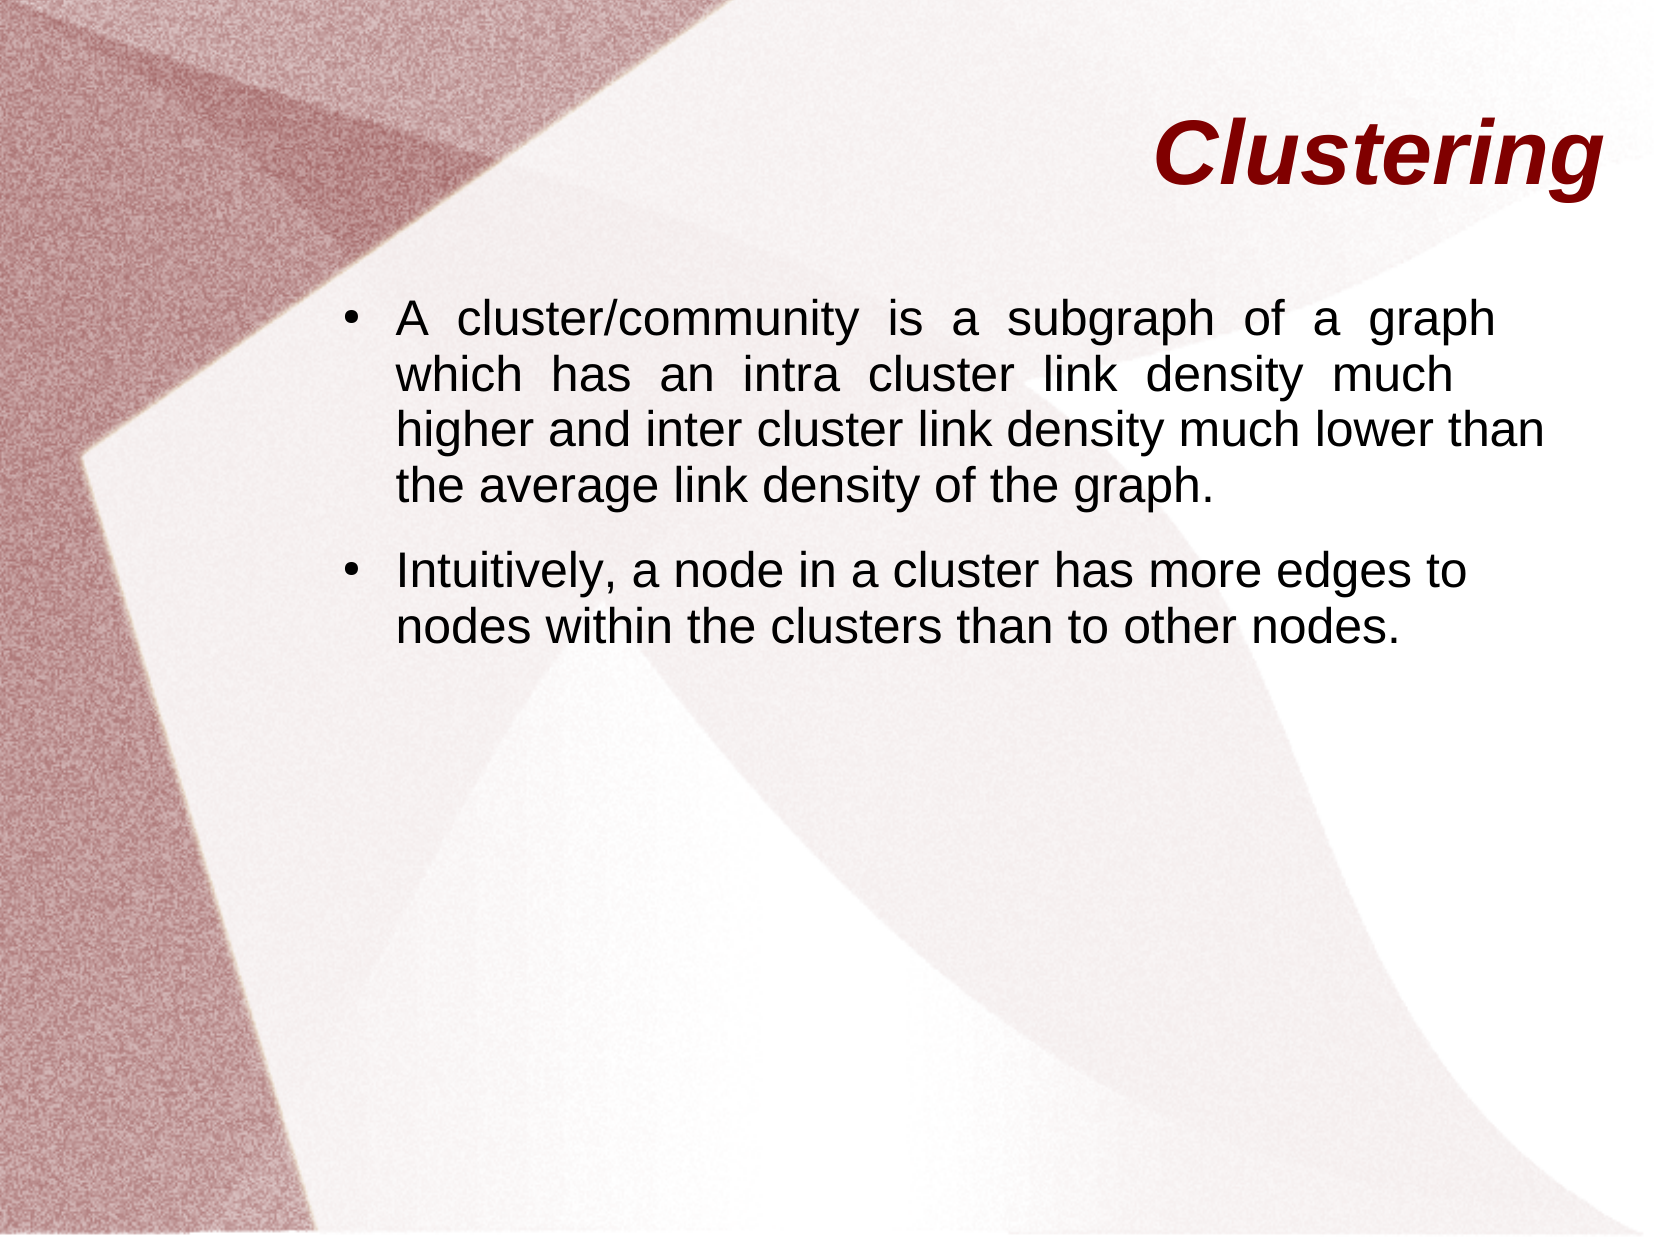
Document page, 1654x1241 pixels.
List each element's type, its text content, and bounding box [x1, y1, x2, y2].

list A cluster/community is a subgraph of a graph which has an intra cluster link density much higher and inter cluster link density much lower than the average link density of the graph. Intuitively, a node in a cluster has more edges to nodes within the clusters than to other nodes. [324, 290, 1601, 1010]
title Clustering [596, 49, 1607, 257]
picture [0, 0, 1654, 1241]
